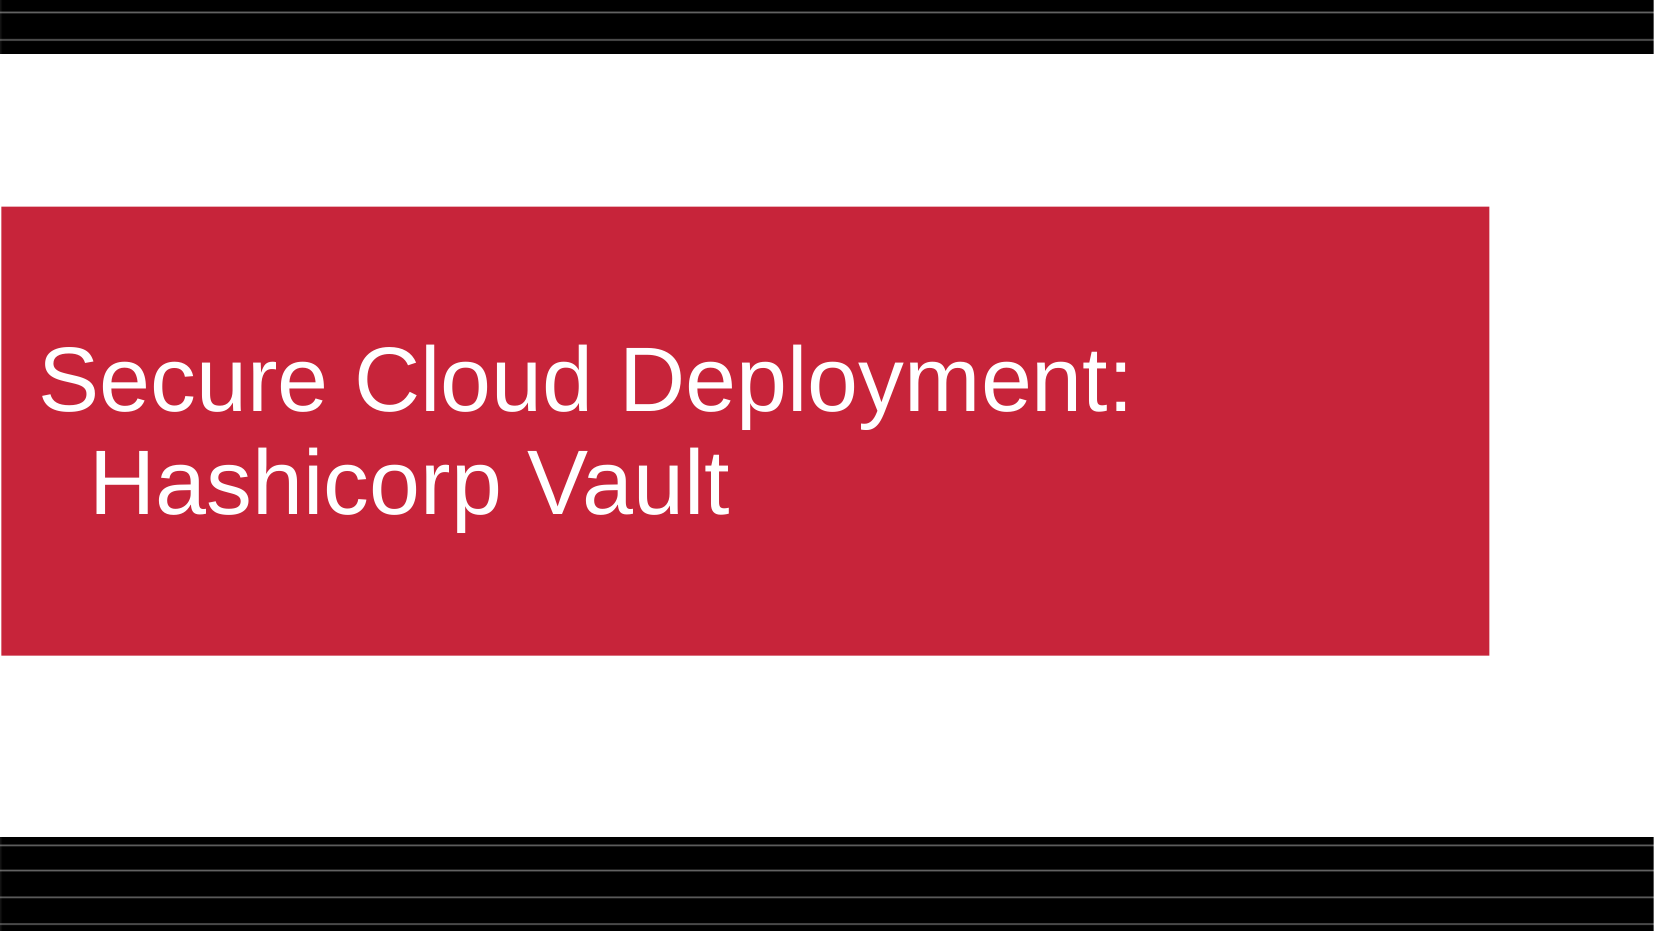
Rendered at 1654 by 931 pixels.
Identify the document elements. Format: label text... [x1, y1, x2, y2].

title Secure Cloud Deployment: Hashicorp Vault [1, 206, 1490, 656]
picture [0, 837, 1654, 931]
picture [0, 0, 1654, 54]
